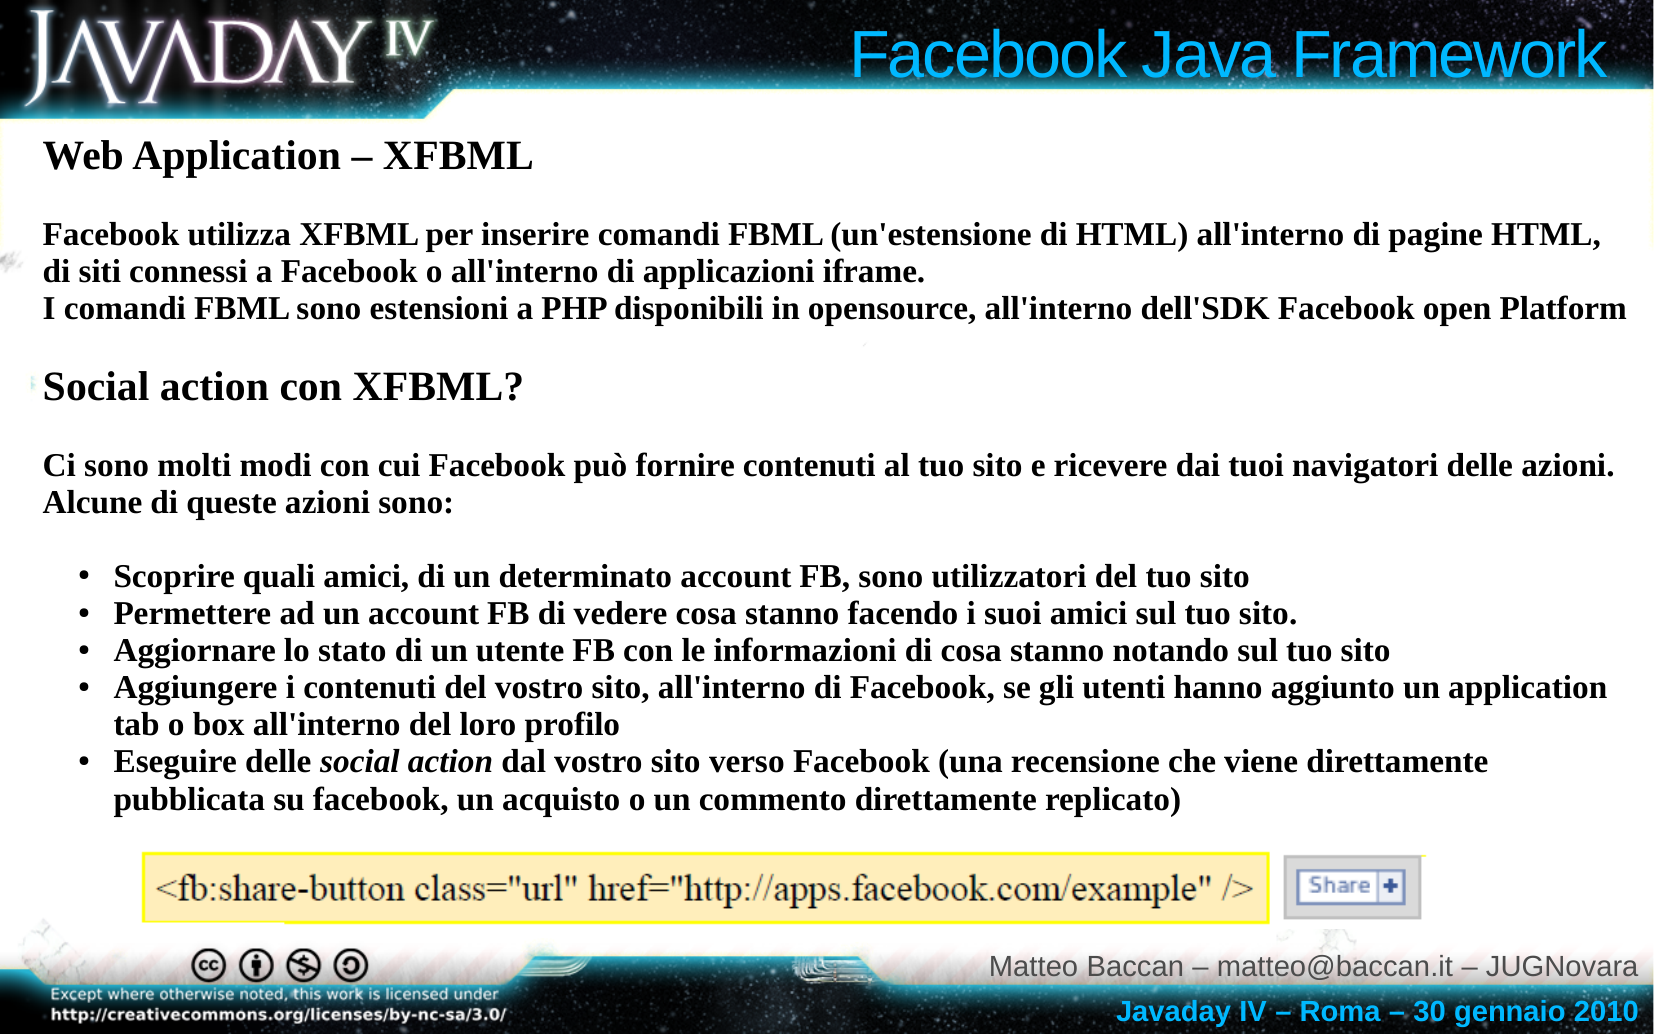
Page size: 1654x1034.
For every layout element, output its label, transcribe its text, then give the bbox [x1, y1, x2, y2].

title Facebook Java Framework [132, 5, 1609, 103]
text_box Web Application – XFBML Facebook utilizza XFBML per inserire comandi FBML (un'estensione di HTML) all'interno di pagine HTML, di siti connessi a Facebook o all'interno di applicazioni iframe. I comandi FBML sono estensioni a PHP disponibili in opensource, all'interno dell'SDK Facebook open Platform Social action con XFBML? Ci sono molti modi con cui Facebook può fornire contenuti al tuo sito e ricevere dai tuoi navigatori delle azioni. Alcune di queste azioni sono: Scoprire quali amici, di un determinato account FB, sono utilizzatori del tuo sito Permettere ad un account FB di vedere cosa stanno facendo i suoi amici sul tuo sito. Aggiornare lo stato di un utente FB con le informazioni di cosa stanno notando sul tuo sito Aggiungere i contenuti del vostro sito, all'interno di Facebook, se gli utenti hanno aggiunto un application tab o box all'interno del loro profilo Eseguire delle social action dal vostro sito verso Facebook (una recensione che viene direttamente pubblicata su facebook, un acquisto o un commento direttamente replicato) [27, 124, 1654, 838]
picture [0, 0, 1654, 1034]
